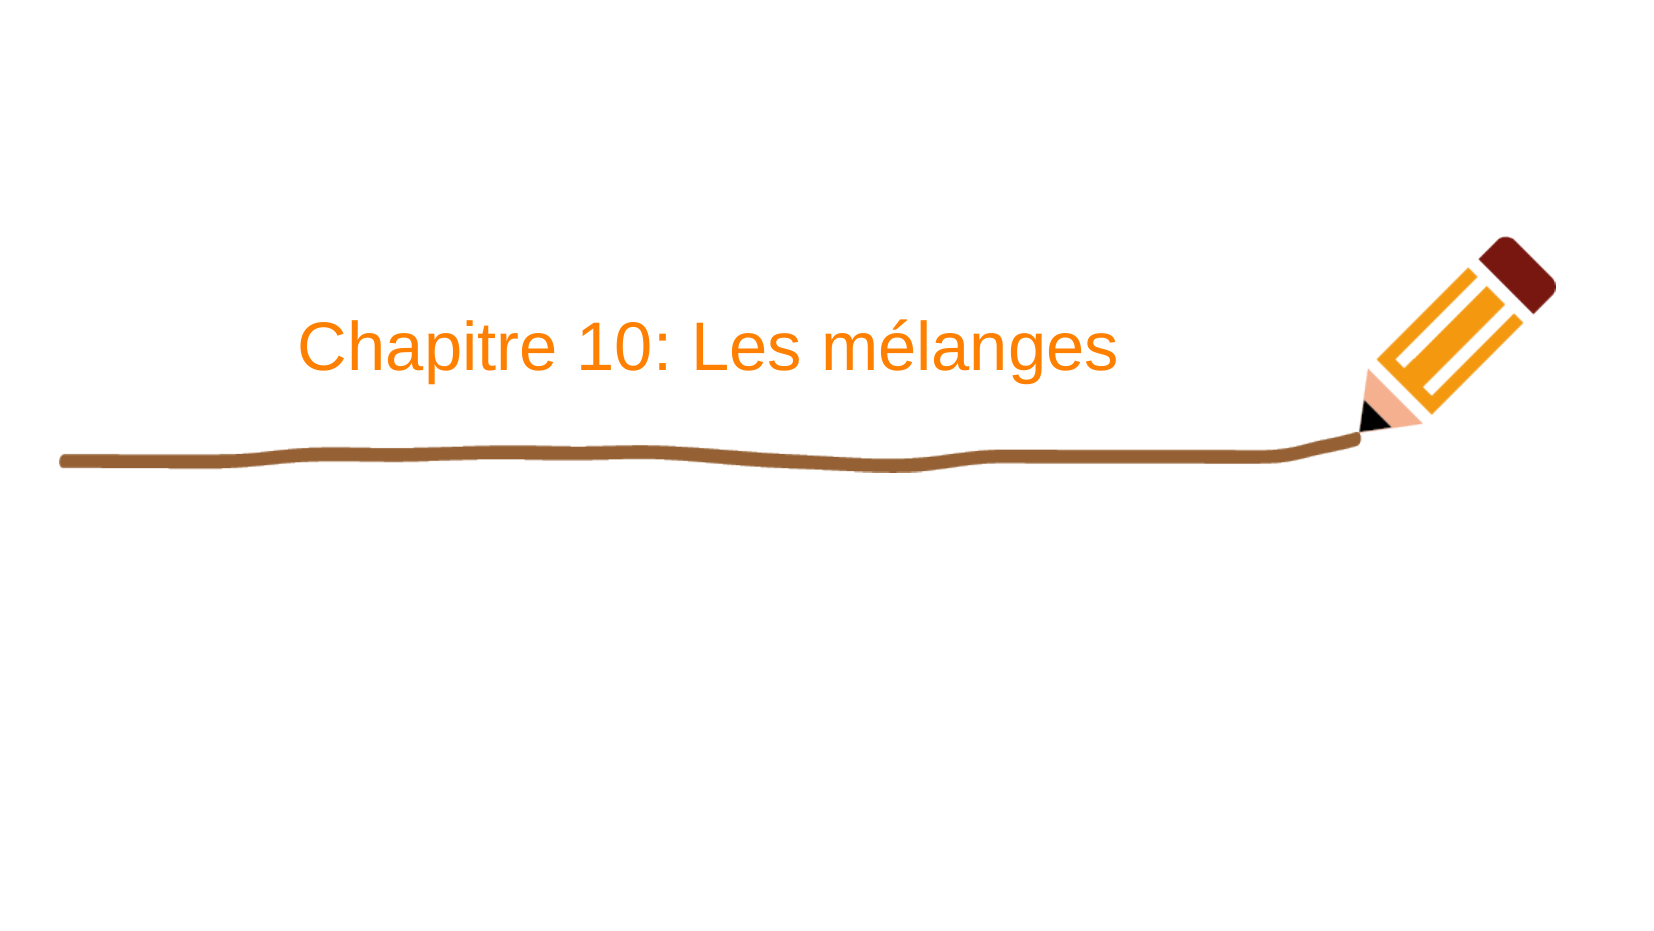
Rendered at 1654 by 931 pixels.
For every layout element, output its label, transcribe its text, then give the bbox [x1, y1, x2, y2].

picture [59, 236, 1556, 473]
title Chapitre 10: Les mélanges [88, 265, 1329, 429]
